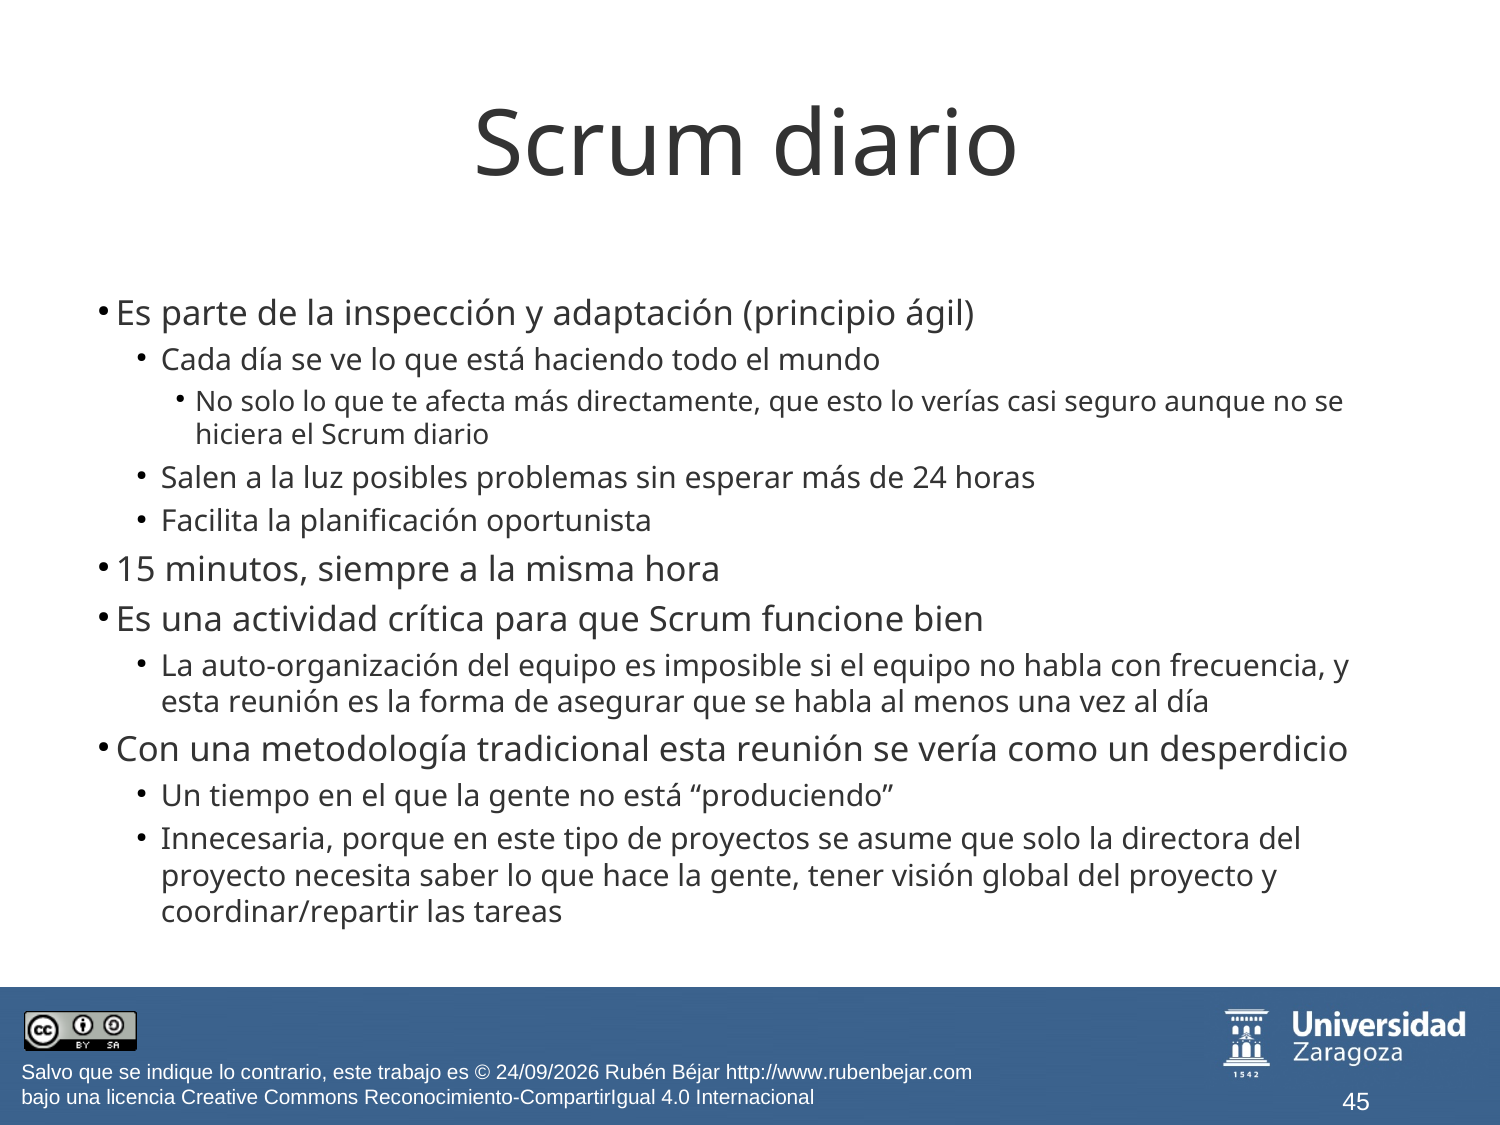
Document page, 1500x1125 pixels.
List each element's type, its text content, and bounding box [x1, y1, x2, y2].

picture [0, 987, 1500, 1125]
title Scrum diario [74, 21, 1420, 257]
list Es parte de la inspección y adaptación (principio ágil) Cada día se ve lo que está haciendo todo el mundo No solo lo que te afecta más directamente, que esto lo verías casi seguro aunque no se hiciera el Scrum diario Salen a la luz posibles problemas sin esperar más de 24 horas Facilita la planificación oportunista 15 minutos, siempre a la misma hora Es una actividad crítica para que Scrum funcione bien La auto-organización del equipo es imposible si el equipo no habla con frecuencia, y esta reunión es la forma de asegurar que se habla al menos una vez al día Con una metodología tradicional esta reunión se vería como un desperdicio Un tiempo en el que la gente no está “produciendo” Innecesaria, porque en este tipo de proyectos se asume que solo la directora del proyecto necesita saber lo que hace la gente, tener visión global del proyecto y coordinar/repartir las tareas [82, 283, 1418, 957]
